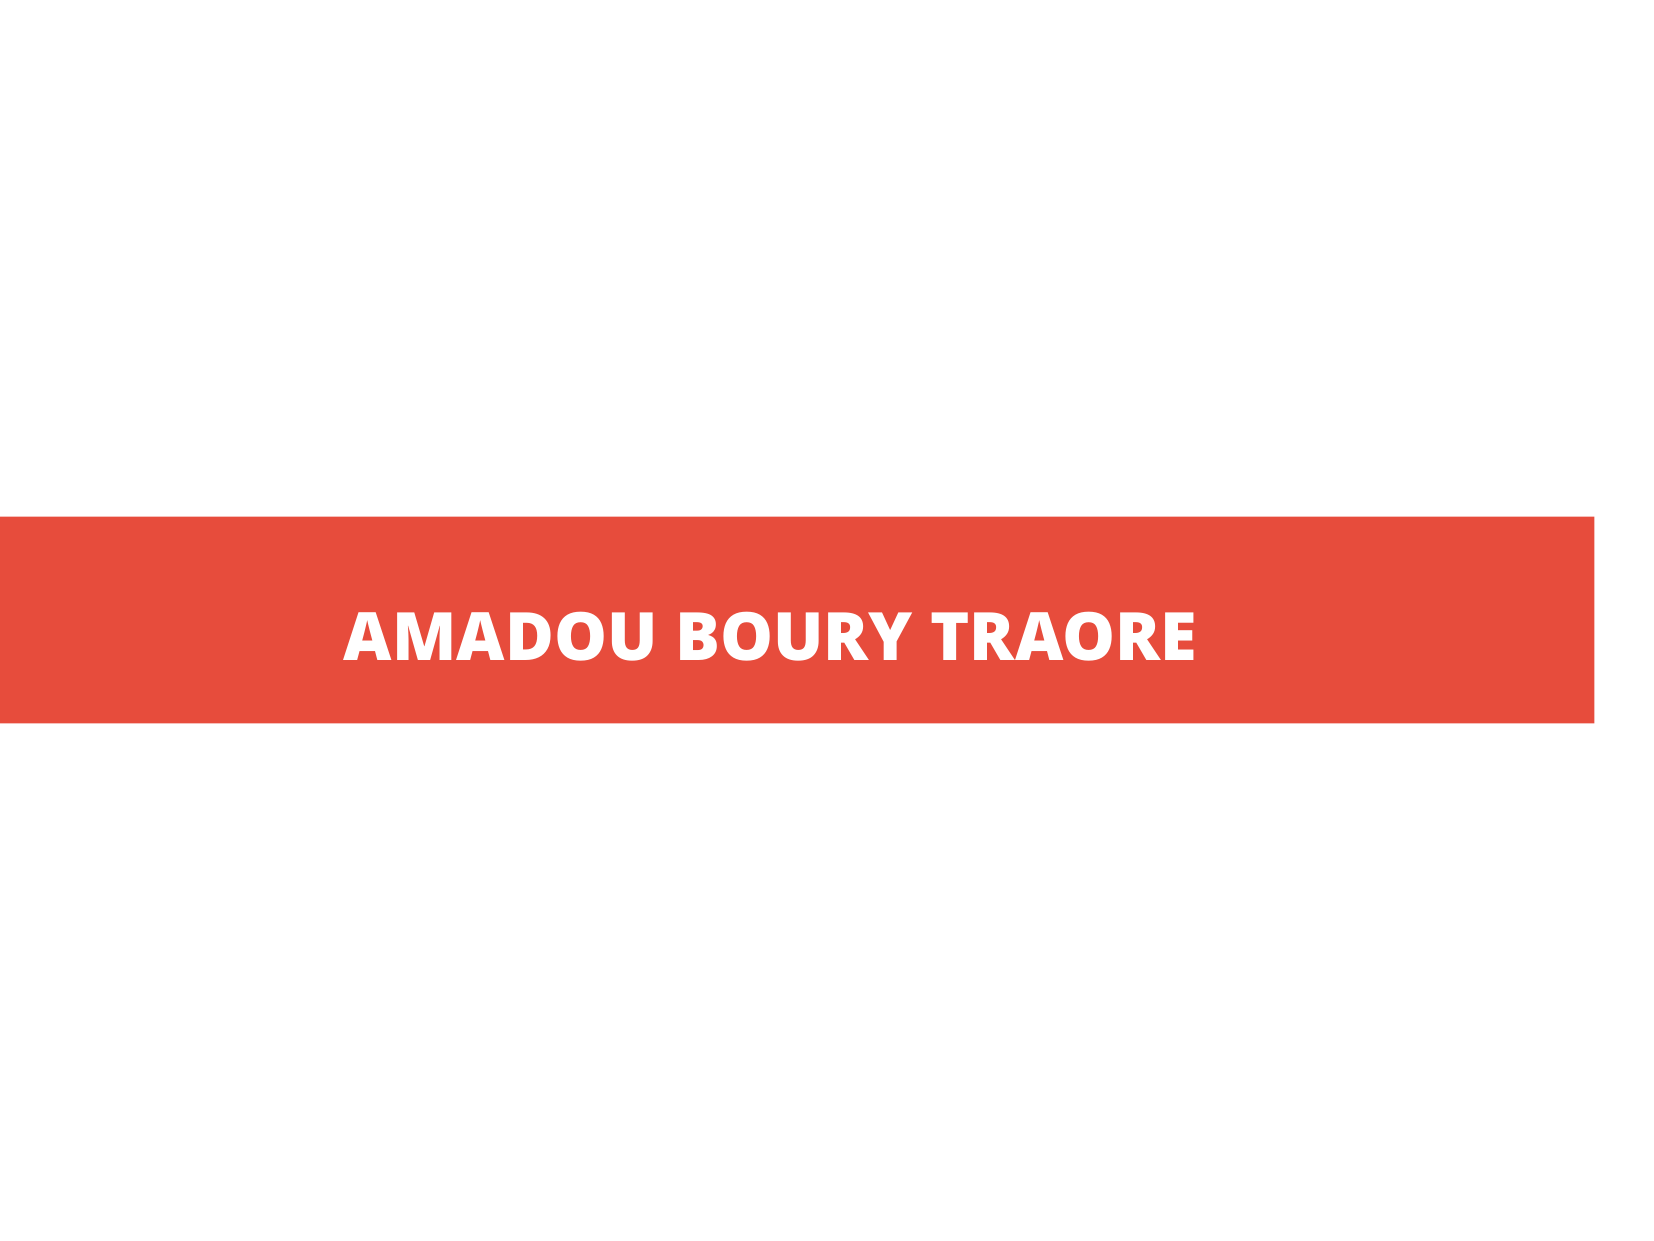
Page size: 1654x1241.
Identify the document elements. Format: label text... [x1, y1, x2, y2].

title AMADOU BOURY TRAORE [343, 532, 1319, 681]
